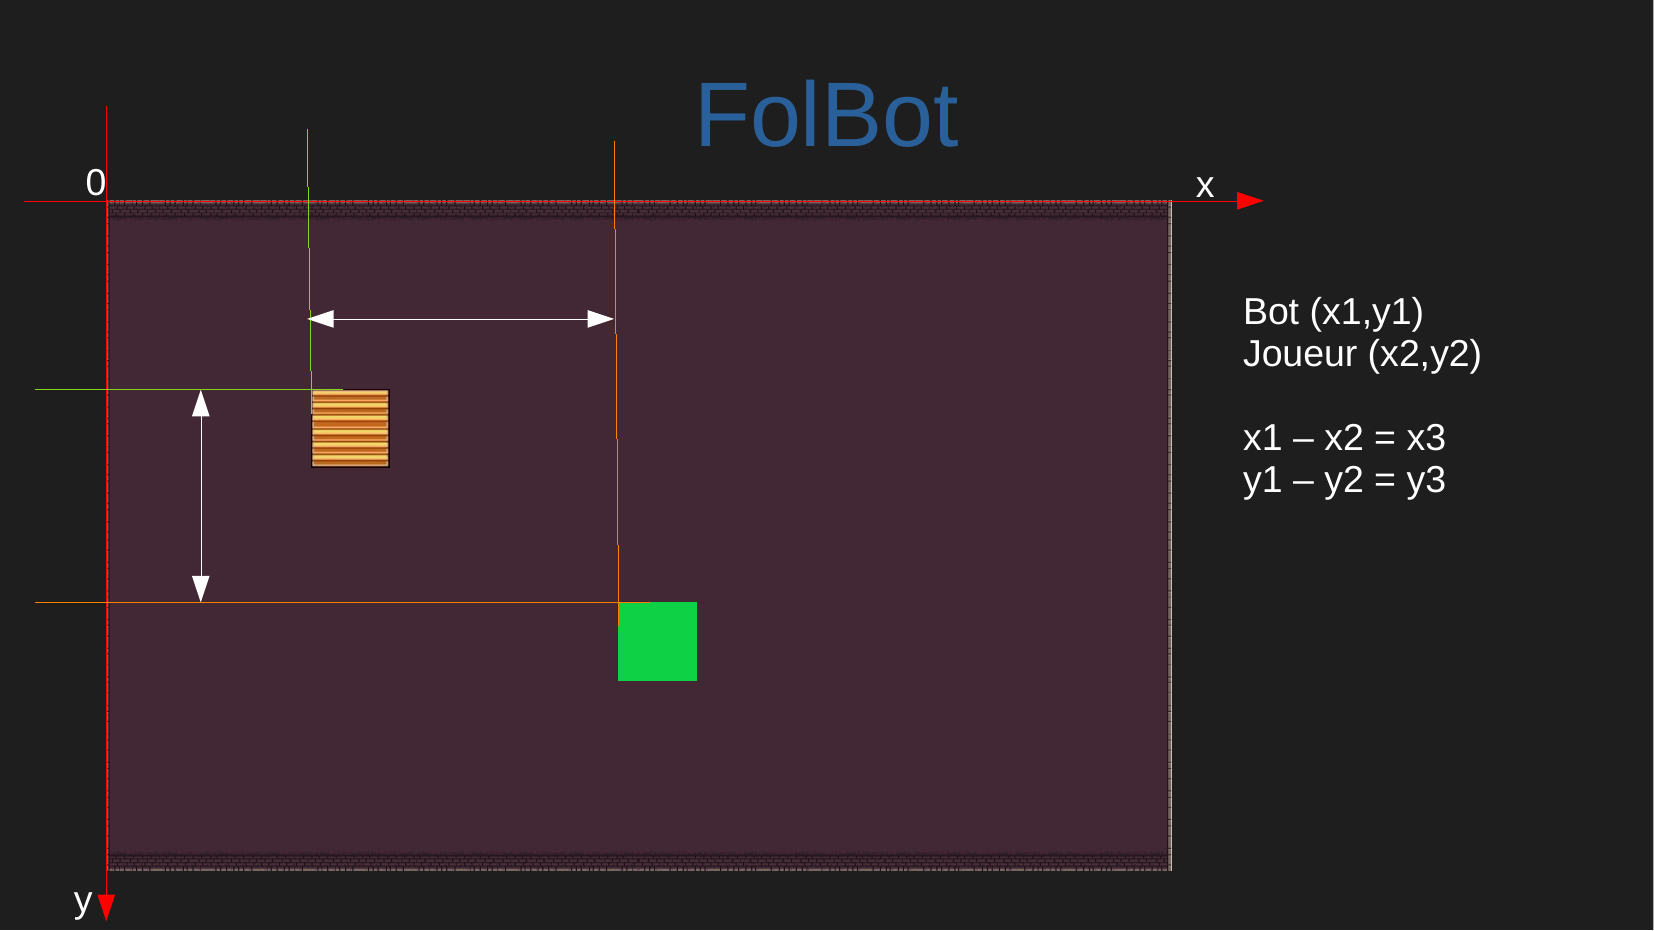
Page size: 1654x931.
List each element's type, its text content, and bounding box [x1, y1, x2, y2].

title FolBot [82, 37, 1571, 193]
text_box y [59, 870, 130, 928]
text_box Bot (x1,y1) Joueur (x2,y2) x1 – x2 = x3 y1 – y2 = y3 [1228, 283, 1619, 509]
text_box x [1181, 155, 1276, 213]
picture [107, 390, 201, 602]
text_box 0 [70, 153, 107, 211]
picture [107, 202, 1172, 871]
